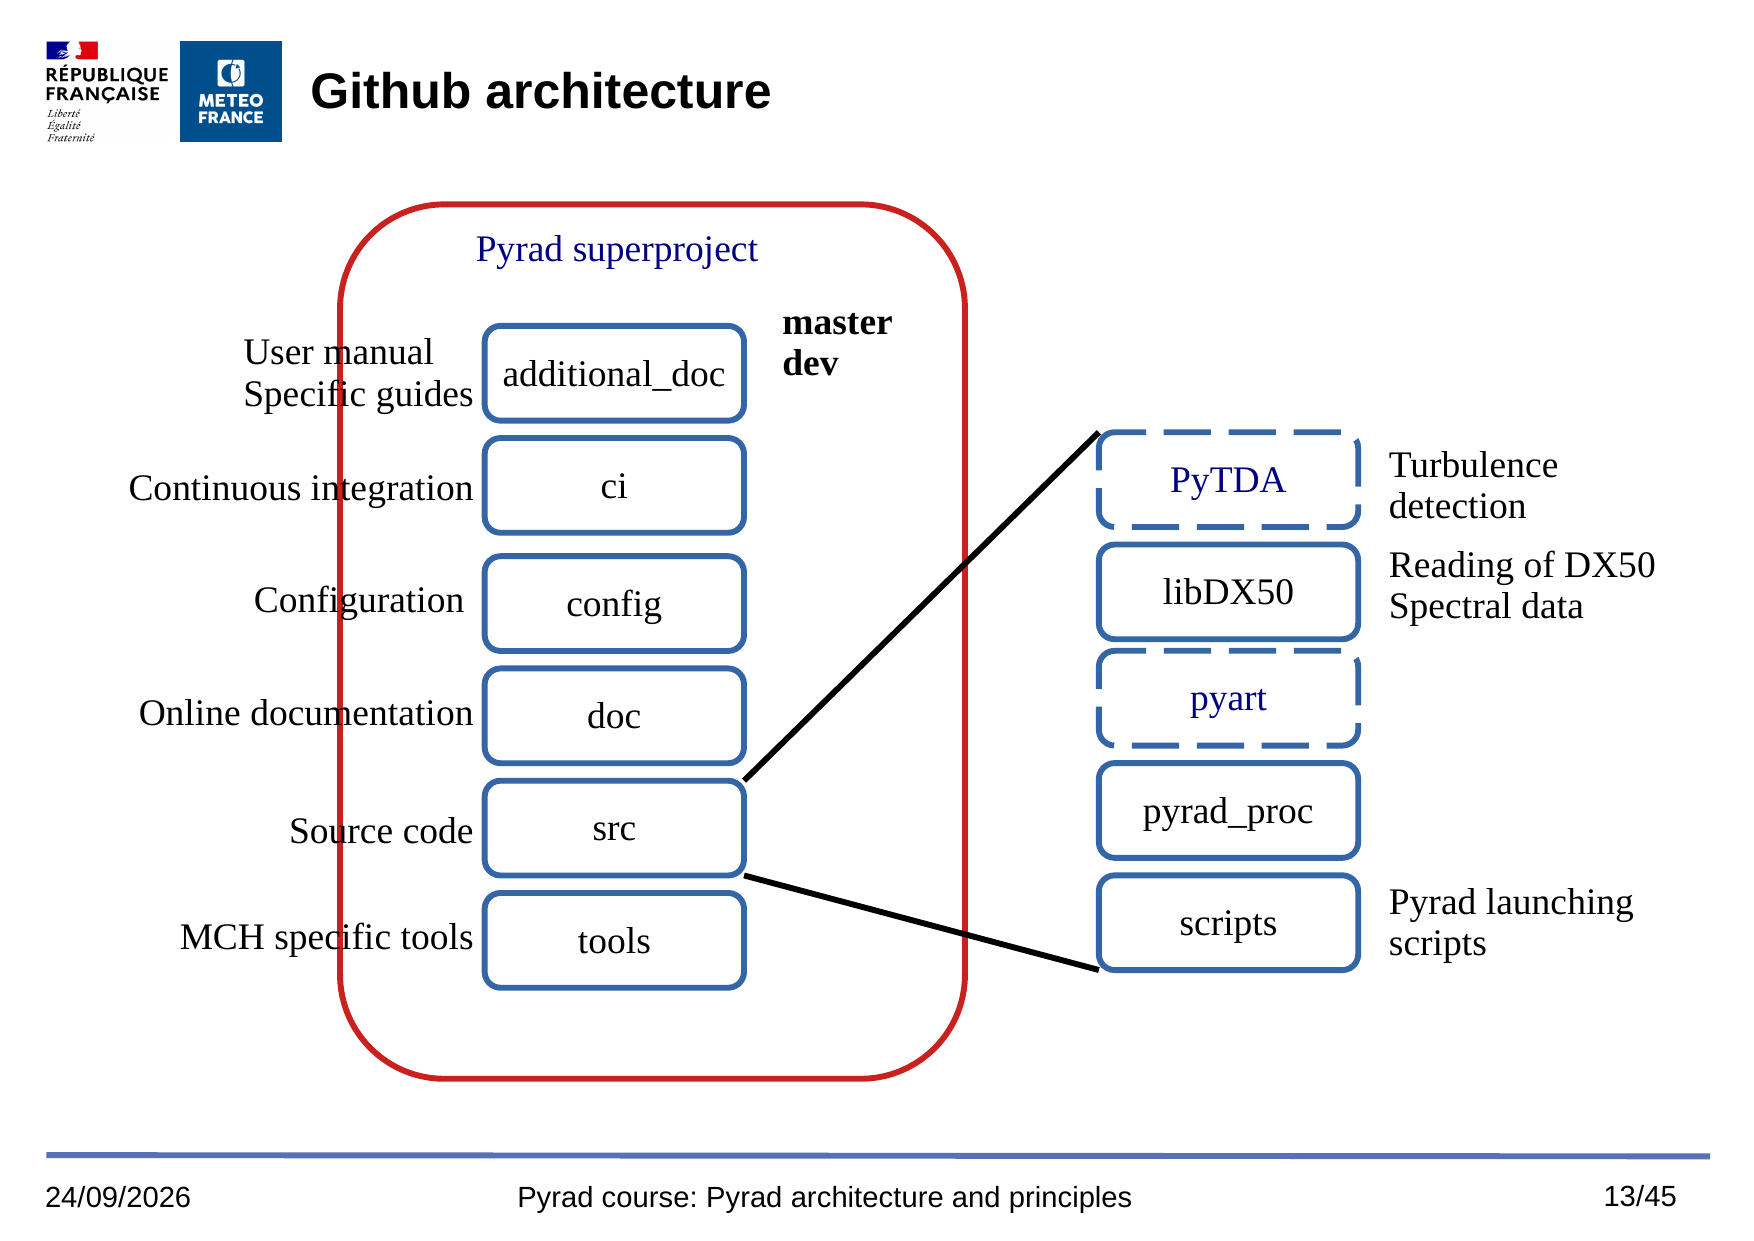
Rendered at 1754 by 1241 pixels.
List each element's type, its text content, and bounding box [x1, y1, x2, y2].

text_box additional_doc [489, 325, 745, 421]
text_box Online documentation [123, 684, 489, 741]
text_box Pyrad launching scripts [1374, 873, 1650, 972]
text_box config [484, 556, 745, 651]
text_box Source code [274, 802, 489, 859]
text_box tools [484, 892, 745, 988]
text_box Continuous integration [113, 459, 489, 517]
text_box pyrad_proc [1098, 763, 1359, 858]
text_box ci [484, 438, 745, 533]
title Github architecture [310, 40, 1697, 142]
text_box doc [484, 668, 745, 764]
picture [180, 41, 282, 142]
text_box libDX50 [1098, 544, 1359, 640]
text_box Turbulence detection [1374, 436, 1574, 535]
text_box Configuration [239, 572, 480, 629]
text_box PyTDA [1098, 432, 1359, 528]
text_box User manual Specific guides [228, 323, 489, 422]
text_box MCH specific tools [164, 908, 489, 965]
text_box Reading of DX50 Spectral data [1374, 536, 1671, 635]
picture [46, 41, 172, 142]
text_box scripts [1098, 875, 1359, 971]
text_box master dev [767, 293, 938, 396]
text_box Pyrad superproject [461, 220, 817, 288]
text_box src [484, 780, 745, 876]
text_box pyart [1098, 650, 1359, 746]
